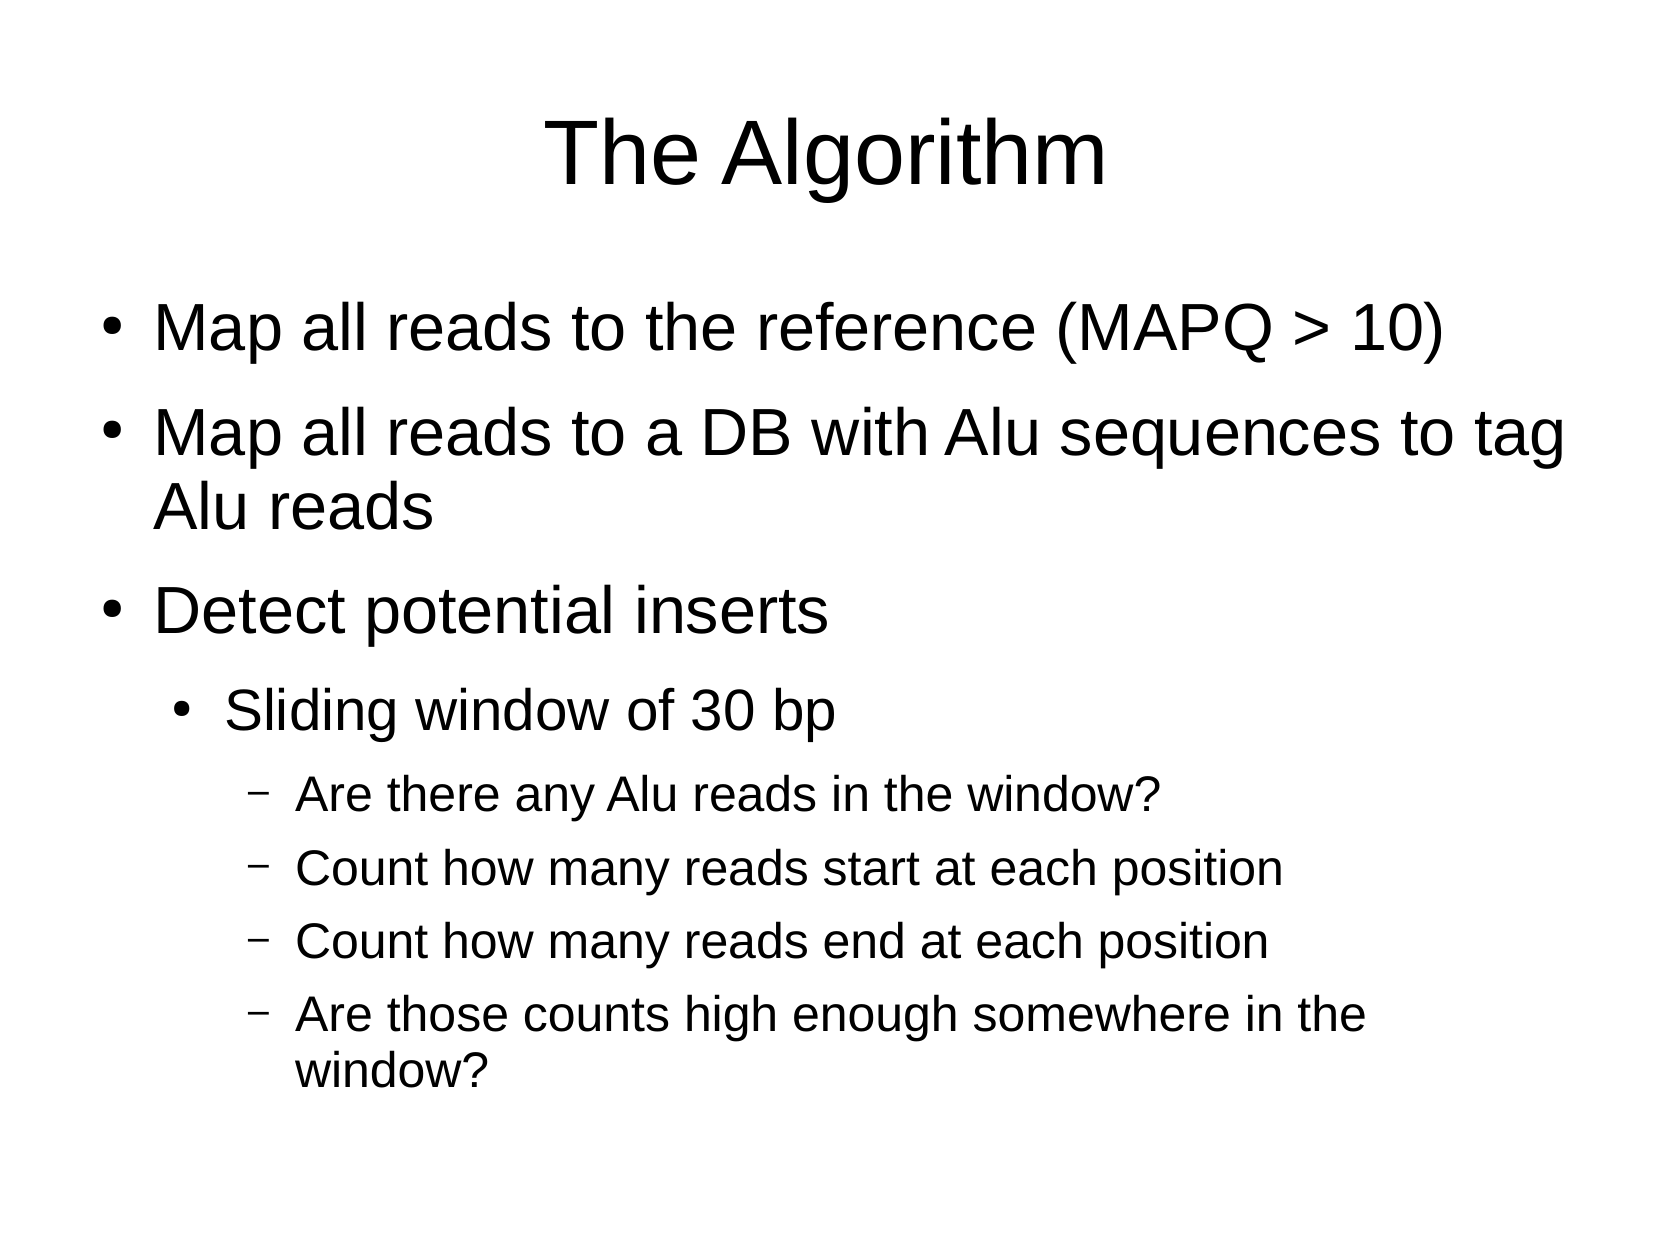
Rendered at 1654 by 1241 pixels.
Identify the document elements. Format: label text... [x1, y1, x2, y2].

title The Algorithm [82, 49, 1571, 257]
list Map all reads to the reference (MAPQ > 10) Map all reads to a DB with Alu sequences to tag Alu reads Detect potential inserts Sliding window of 30 bp Are there any Alu reads in the window? Count how many reads start at each position Count how many reads end at each position Are those counts high enough somewhere in the window? [82, 290, 1571, 1109]
